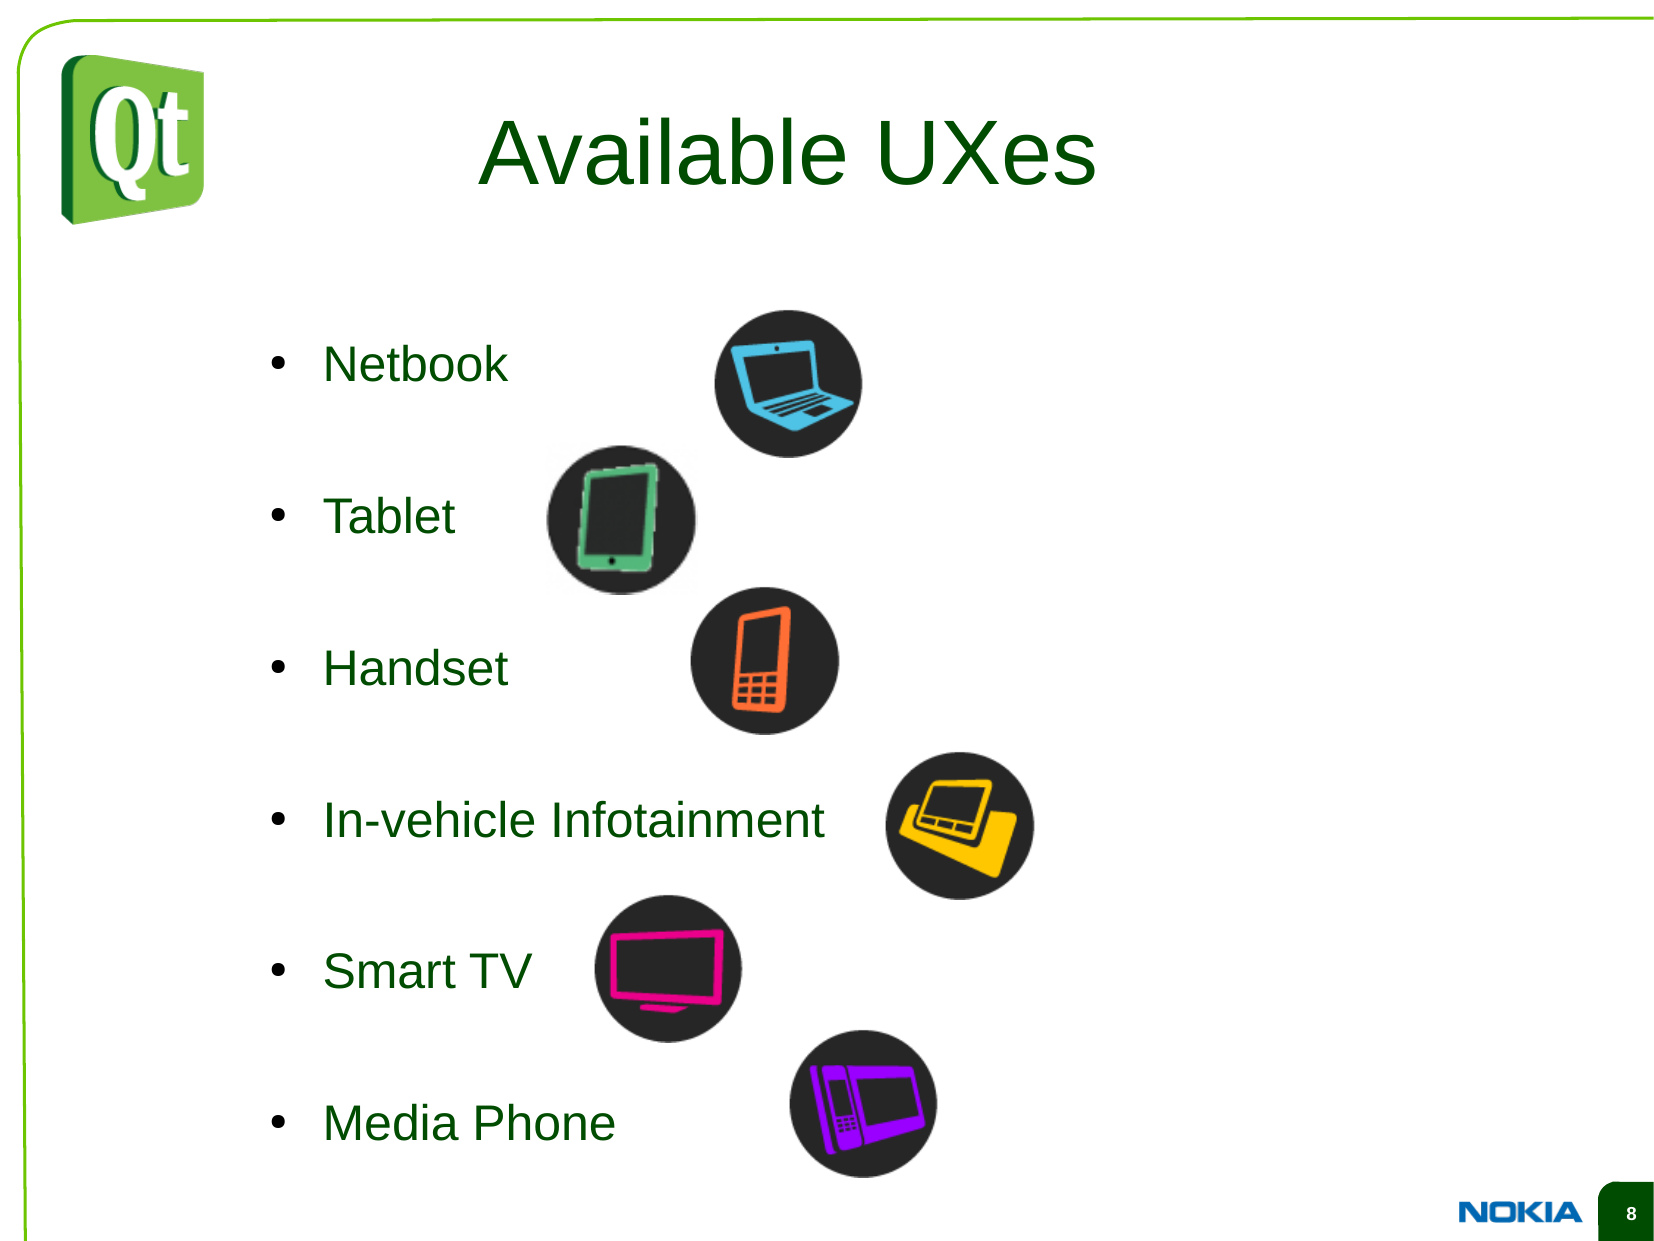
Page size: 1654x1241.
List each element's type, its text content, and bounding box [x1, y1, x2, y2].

picture [61, 55, 204, 225]
list Netbook Tablet Handset In-vehicle Infotainment Smart TV Media Phone [251, 336, 1571, 1152]
picture [1459, 1201, 1583, 1223]
title Available UXes [251, 56, 1327, 250]
picture [592, 891, 744, 1043]
picture [712, 306, 864, 458]
picture [883, 748, 1036, 901]
picture [787, 1026, 939, 1178]
picture [545, 442, 841, 736]
